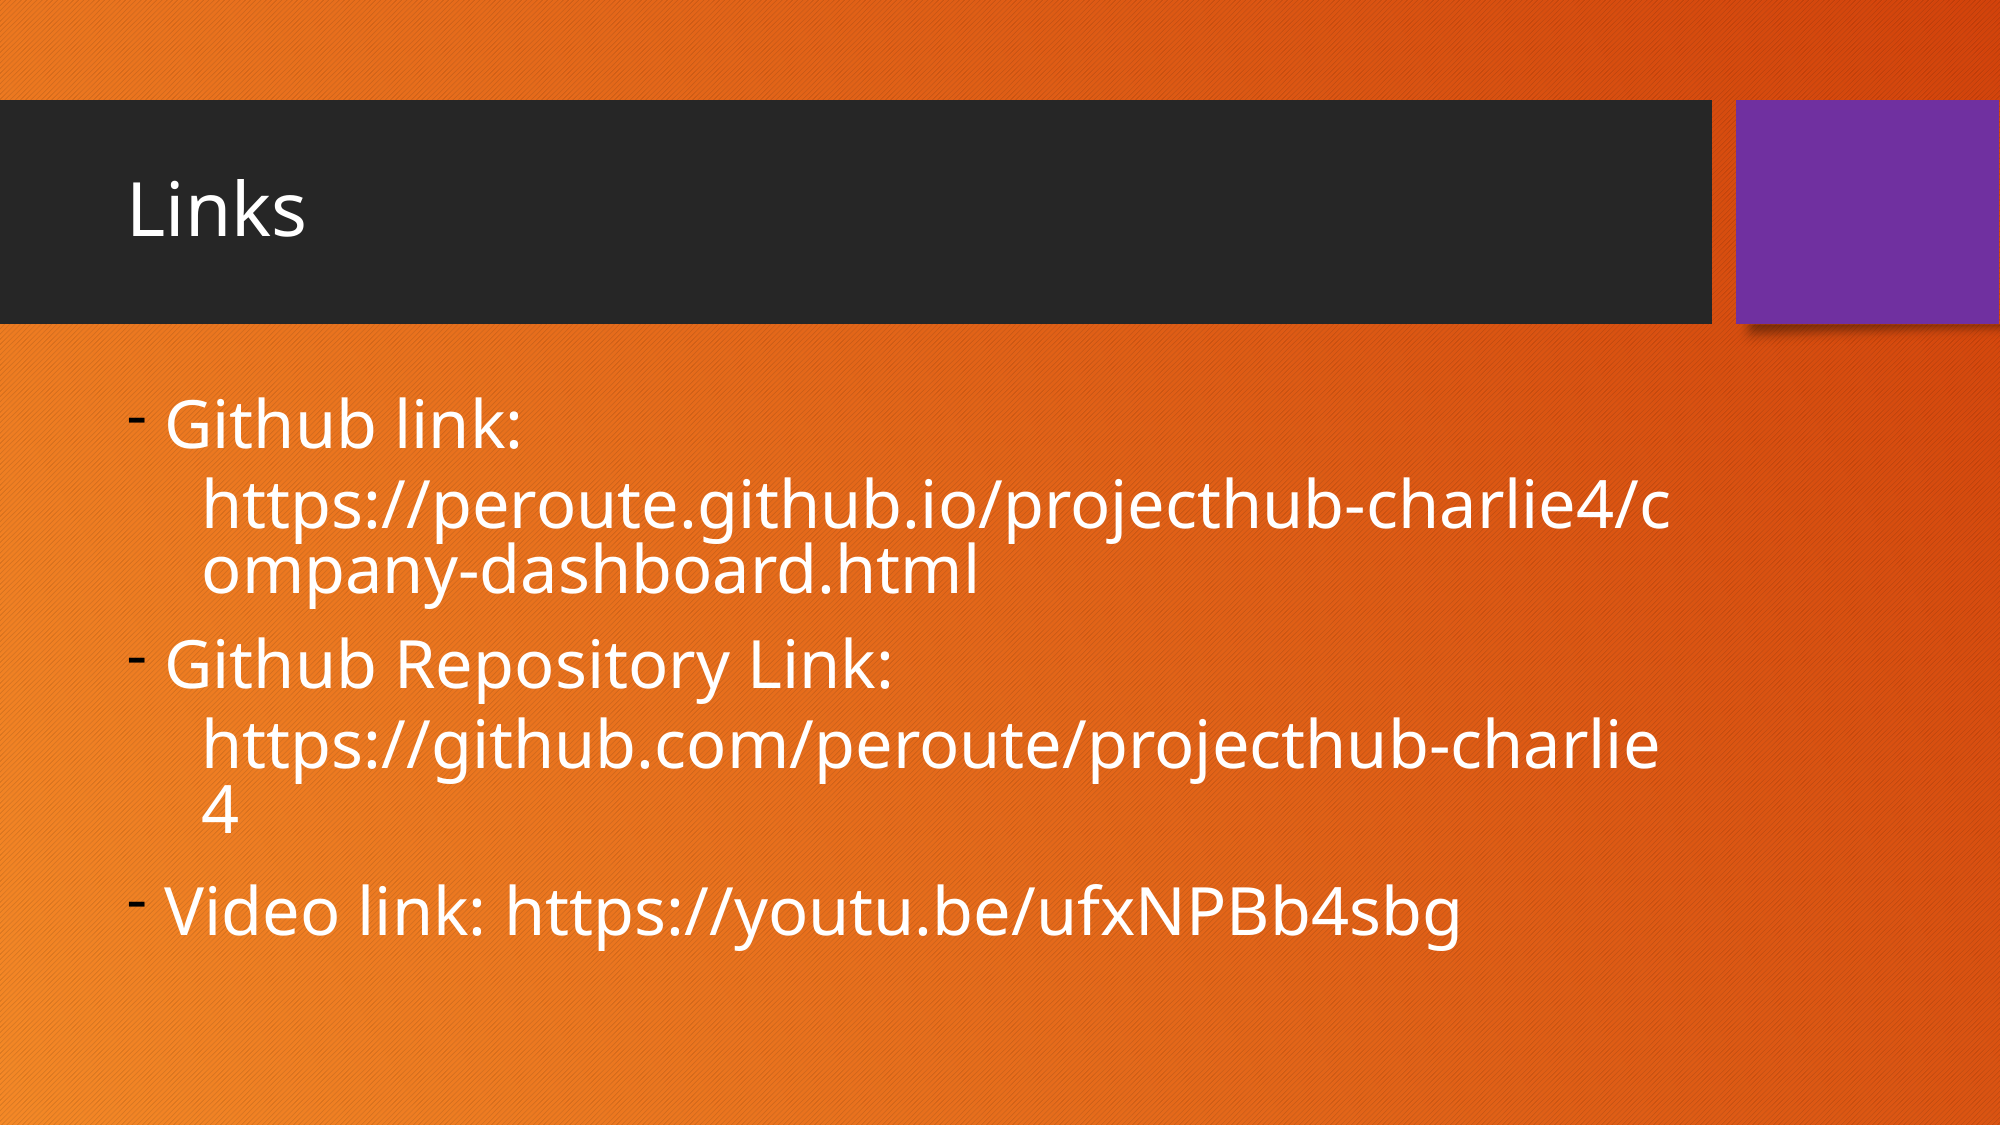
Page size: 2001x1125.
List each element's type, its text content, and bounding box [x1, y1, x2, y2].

list Github link: https://peroute.github.io/projecthub-charlie4/company-dashboard.html Github Repository Link: https://github.com/peroute/projecthub-charlie4 Video link: https://youtu.be/ufxNPBb4sbg [111, 383, 1689, 974]
title Links [111, 123, 1689, 301]
